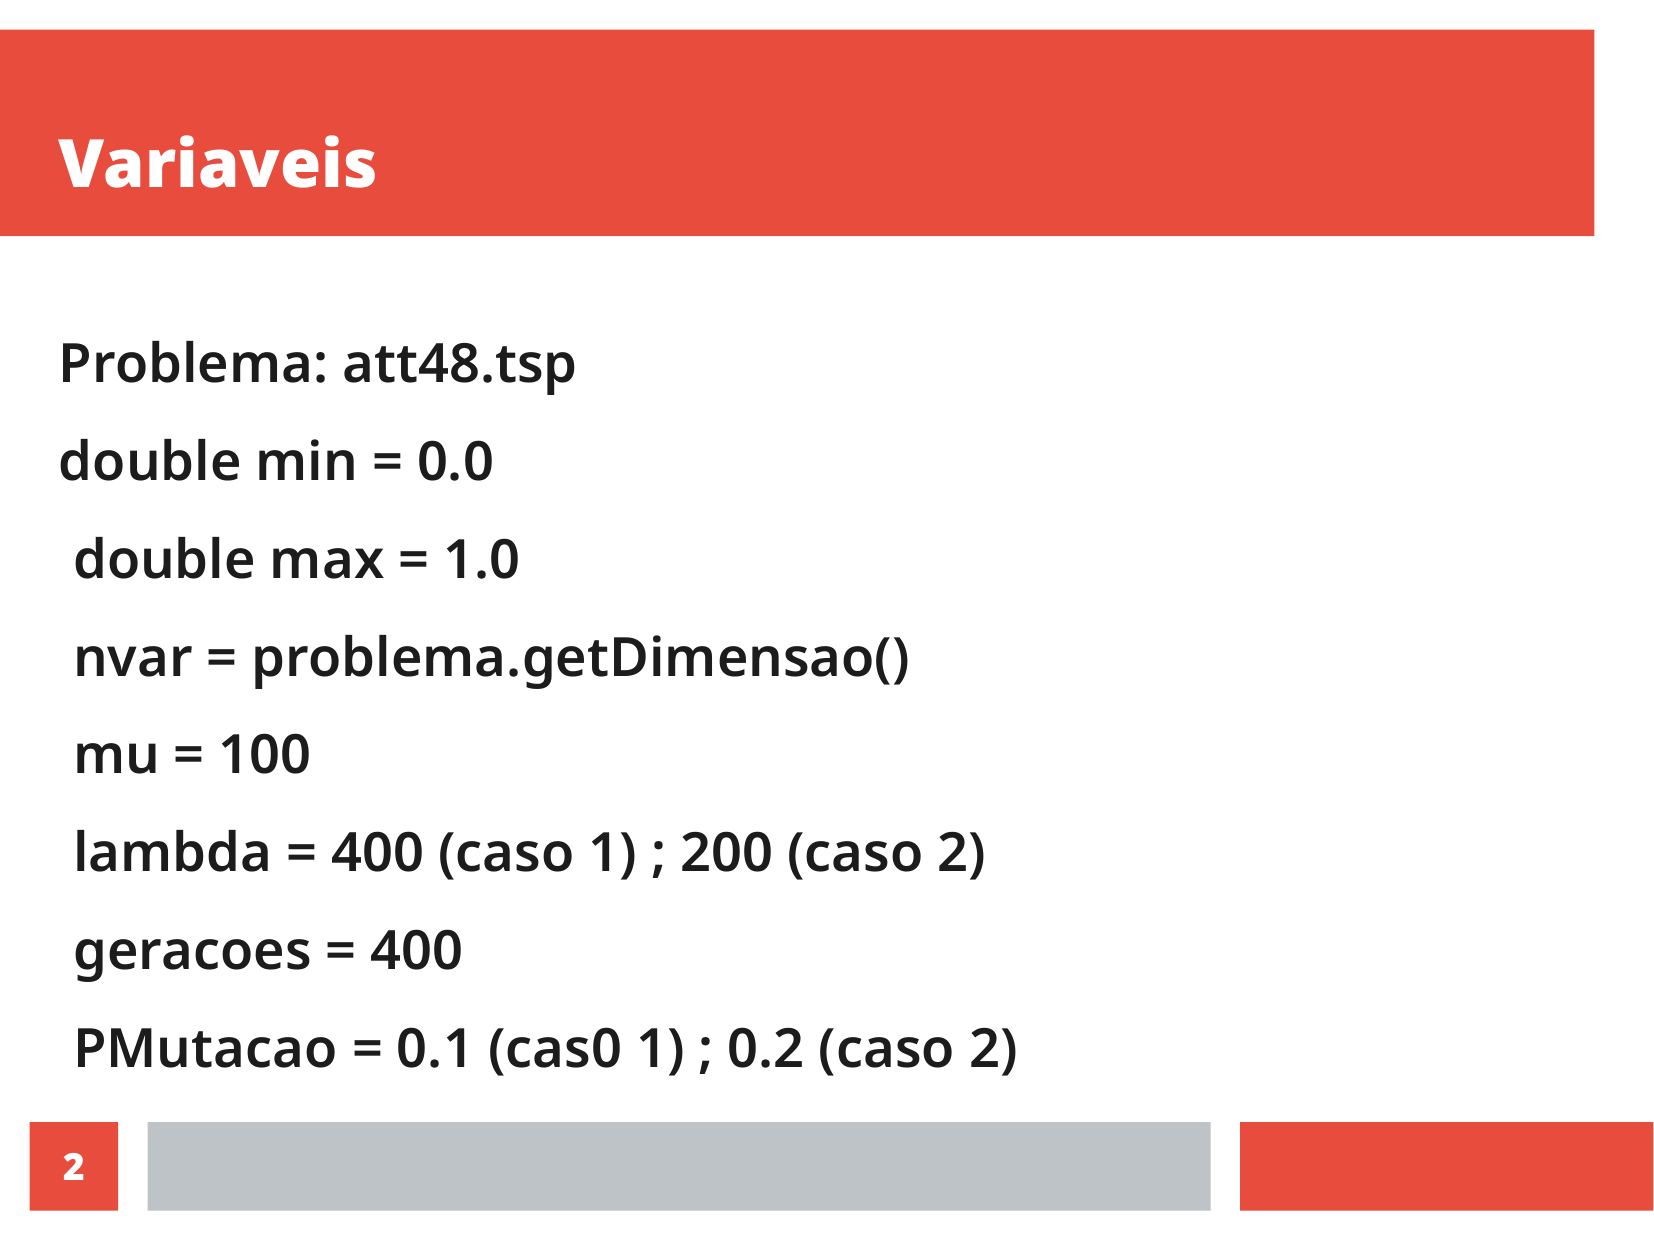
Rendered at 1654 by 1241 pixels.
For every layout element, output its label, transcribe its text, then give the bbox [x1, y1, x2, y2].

title Variaveis [59, 59, 1595, 207]
list Problema: att48.tsp double min = 0.0 double max = 1.0 nvar = problema.getDimensao() mu = 100 lambda = 400 (caso 1) ; 200 (caso 2) geracoes = 400 PMutacao = 0.1 (cas0 1) ; 0.2 (caso 2) [59, 324, 1565, 1093]
